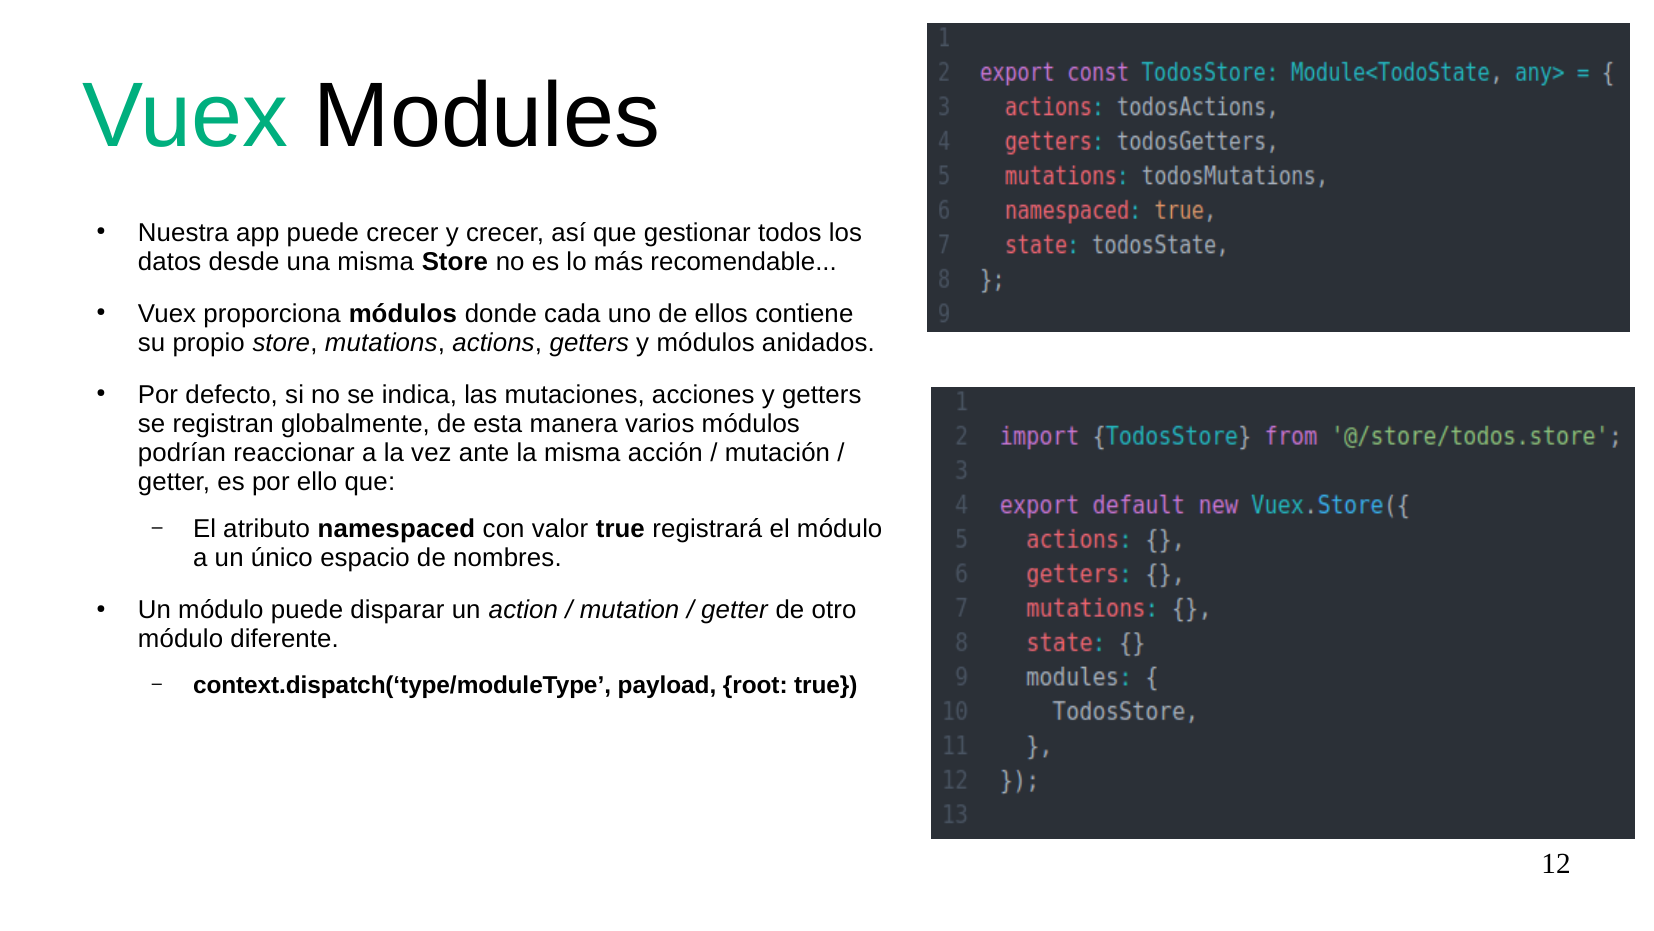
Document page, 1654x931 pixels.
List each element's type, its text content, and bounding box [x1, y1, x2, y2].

picture [927, 23, 1630, 332]
title Vuex Modules [82, 37, 927, 193]
picture [931, 387, 1635, 839]
list Nuestra app puede crecer y crecer, así que gestionar todos los datos desde una misma Store no es lo más recomendable... Vuex proporciona módulos donde cada uno de ellos contiene su propio store, mutations, actions, getters y módulos anidados. Por defecto, si no se indica, las mutaciones, acciones y getters se registran globalmente, de esta manera varios módulos podrían reaccionar a la vez ante la misma acción / mutación / getter, es por ello que: El atributo namespaced con valor true registrará el módulo a un único espacio de nombres. Un módulo puede disparar un action / mutation / getter de otro módulo diferente. context.dispatch(‘type/moduleType’, payload, {root: true}) [82, 217, 886, 758]
